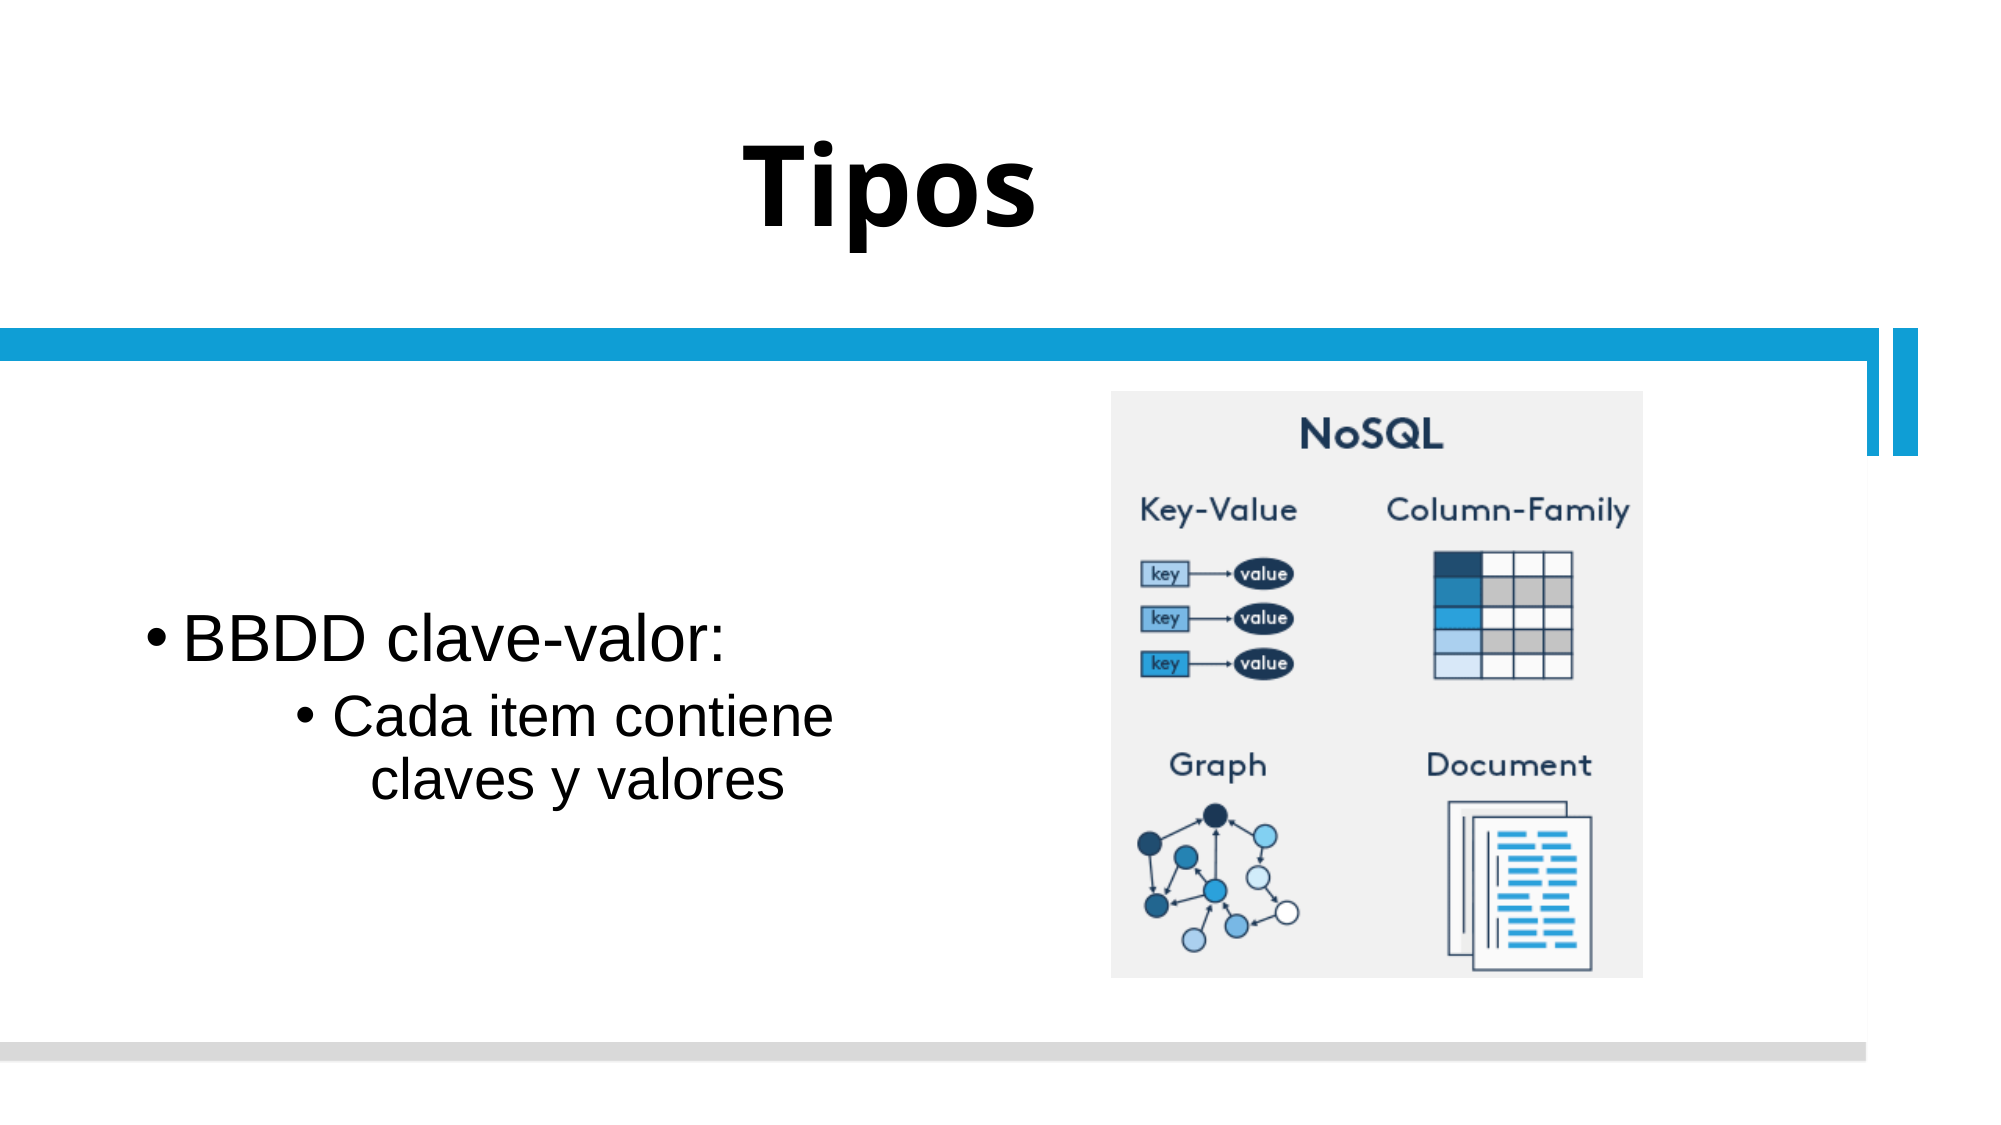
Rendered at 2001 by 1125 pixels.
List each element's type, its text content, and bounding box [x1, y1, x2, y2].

list BBDD clave-valor: Cada item contiene claves y valores [130, 426, 958, 991]
picture [1111, 391, 1643, 978]
title Tipos [132, 63, 1648, 259]
text_box [0, 0, 2000, 1125]
